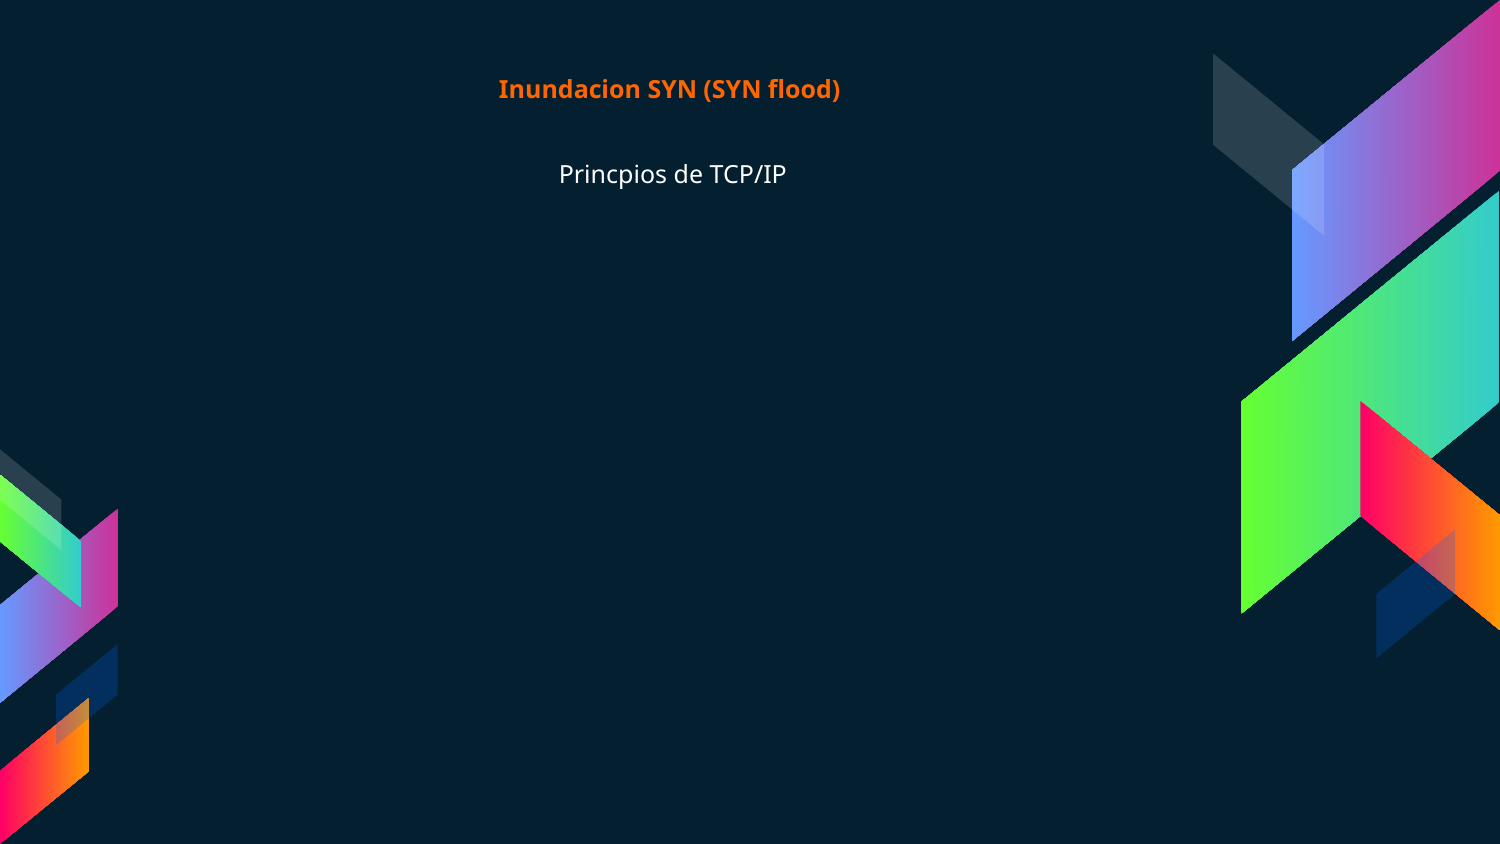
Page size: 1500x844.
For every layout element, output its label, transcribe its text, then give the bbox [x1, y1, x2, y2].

list Inundacion SYN (SYN flood) Princpios de TCP/IP [183, 59, 1164, 506]
